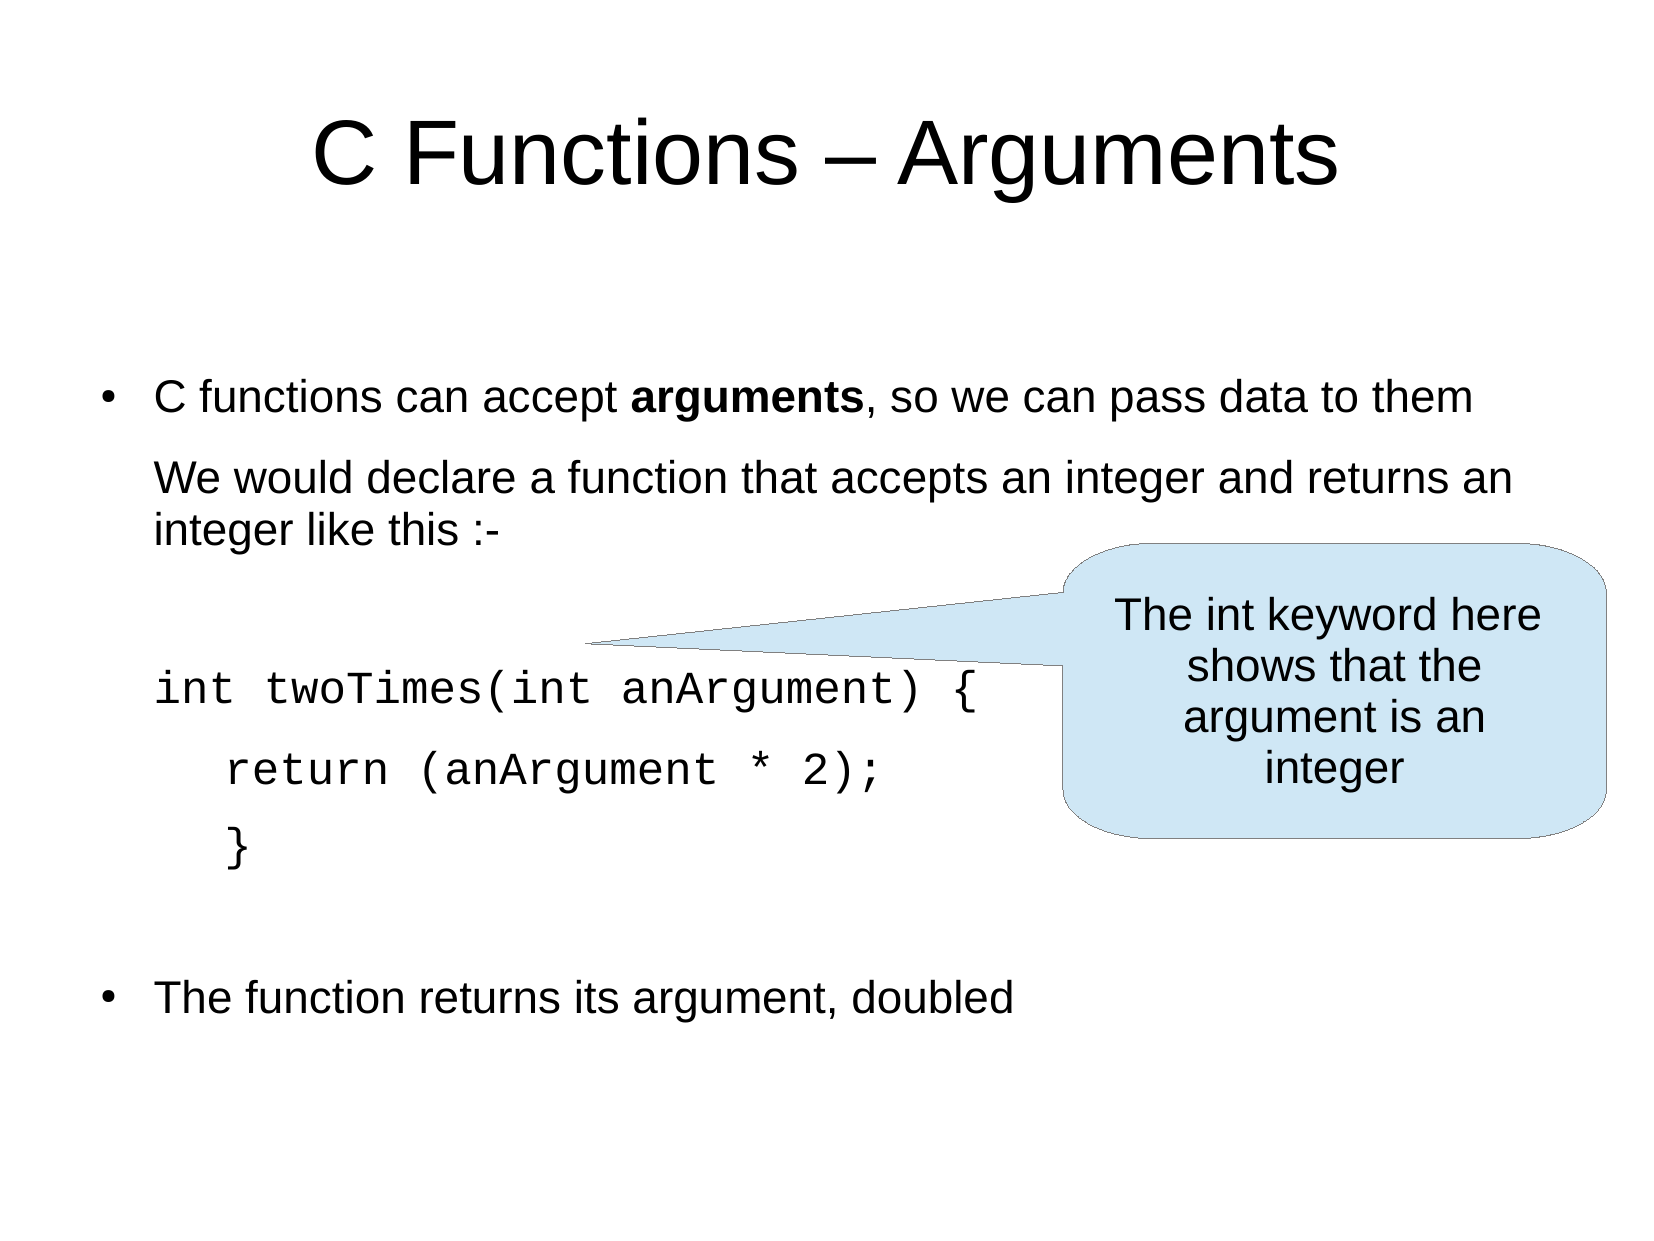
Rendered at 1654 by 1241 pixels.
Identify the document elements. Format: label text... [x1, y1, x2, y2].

list C functions can accept arguments, so we can pass data to them We would declare a function that accepts an integer and returns an integer like this :- int twoTimes(int anArgument) { return (anArgument * 2); } The function returns its argument, doubled [82, 290, 1538, 1158]
title C Functions – Arguments [82, 49, 1571, 257]
text_box The int keyword here shows that the argument is an integer [585, 543, 1607, 839]
